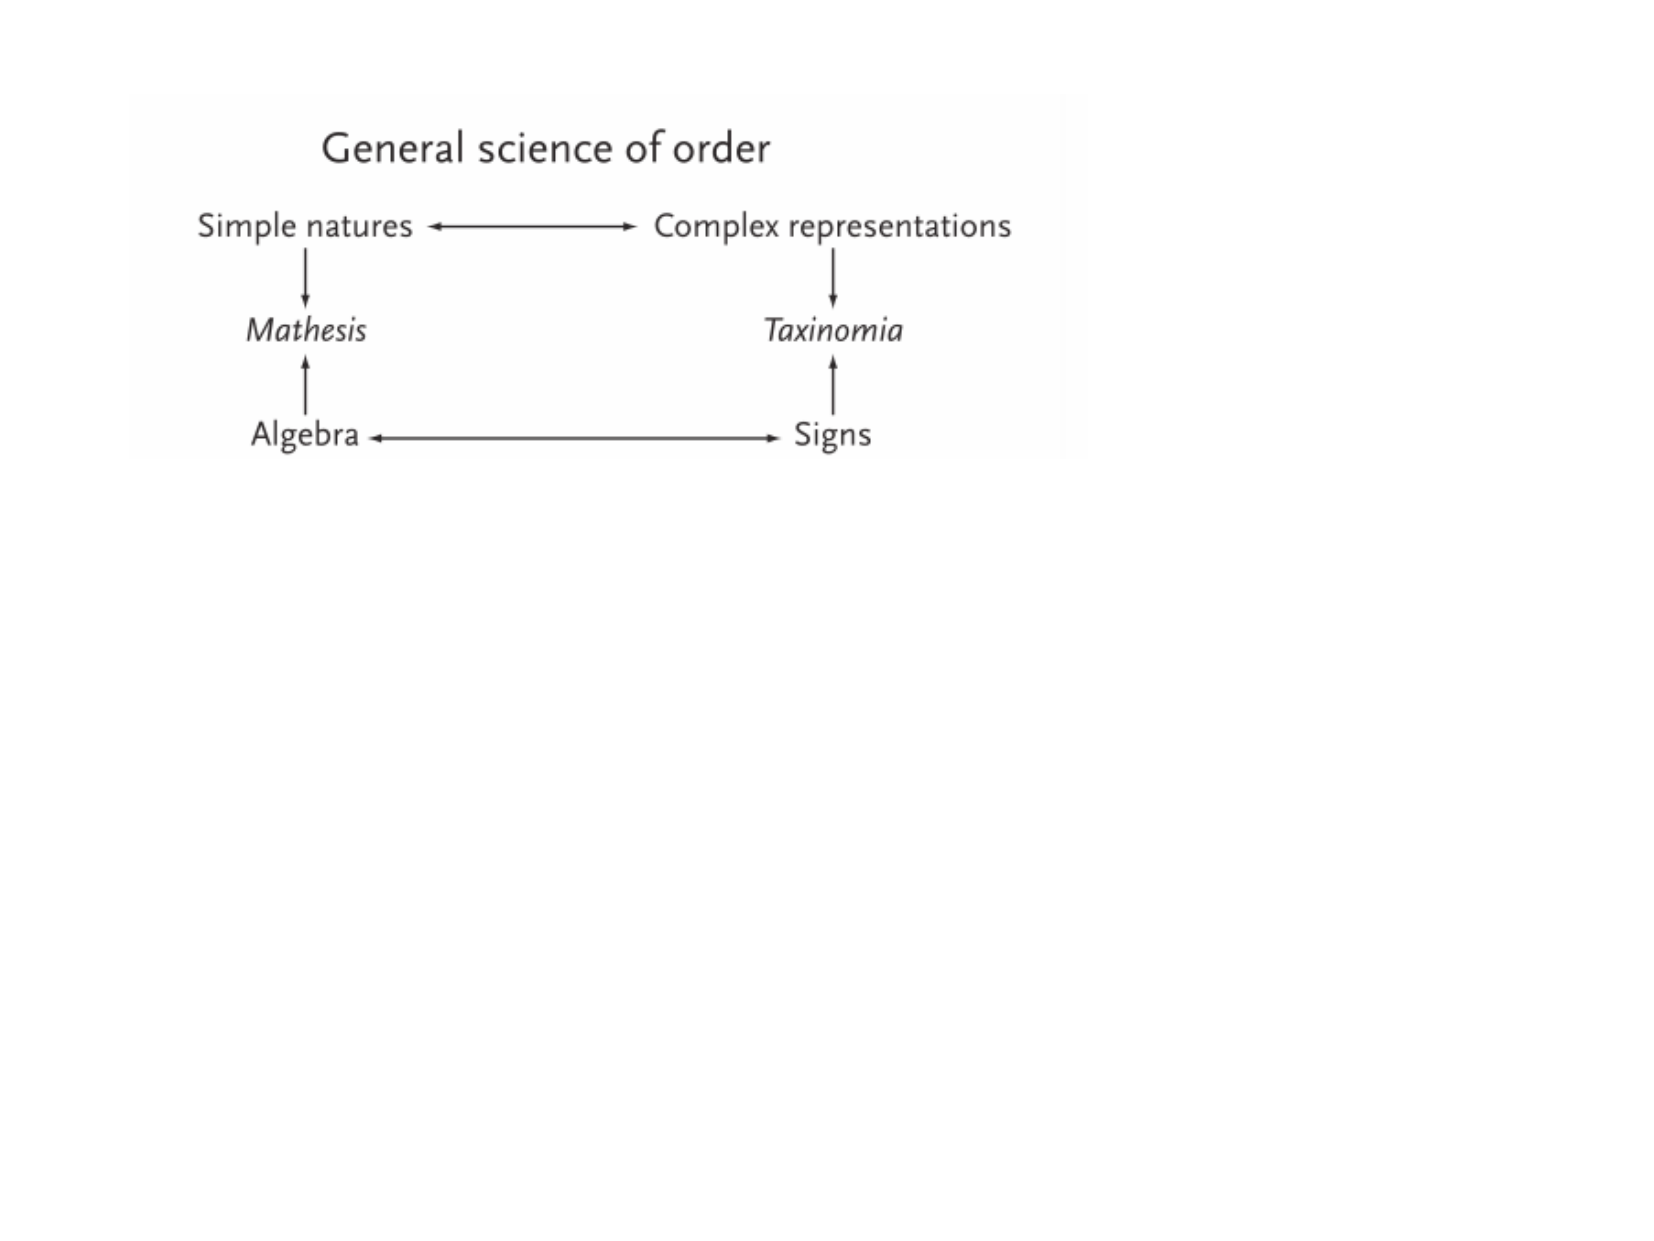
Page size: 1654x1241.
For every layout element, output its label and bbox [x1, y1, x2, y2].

picture [129, 94, 1109, 459]
